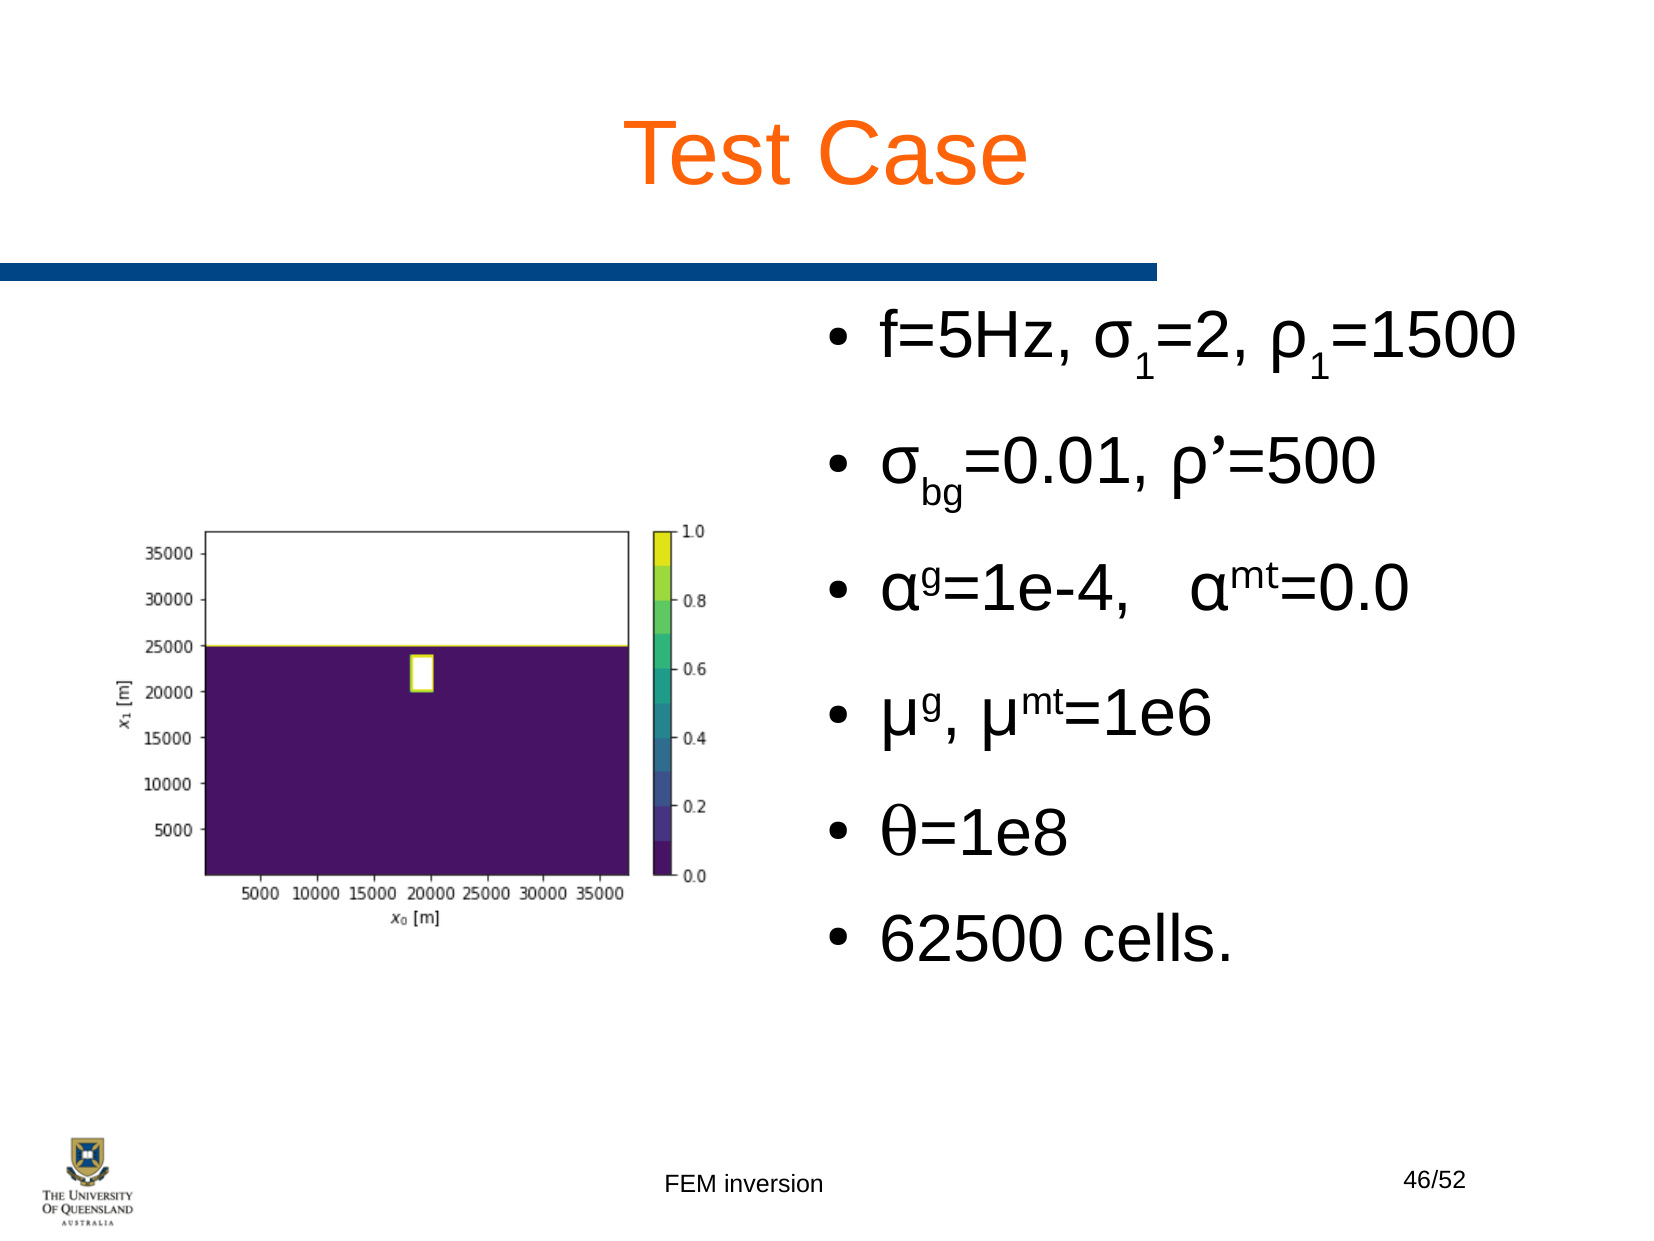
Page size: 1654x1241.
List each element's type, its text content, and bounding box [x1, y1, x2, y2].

list f=5Hz, σ1=2, ρ1=1500 σbg=0.01, ρ’=500 αg=1e-4, αmt=0.0 μg, μmt=1e6 θ=1e8 62500 cells. [808, 290, 1571, 1010]
title Test Case [82, 49, 1571, 257]
picture [35, 1133, 142, 1235]
picture [104, 514, 718, 941]
